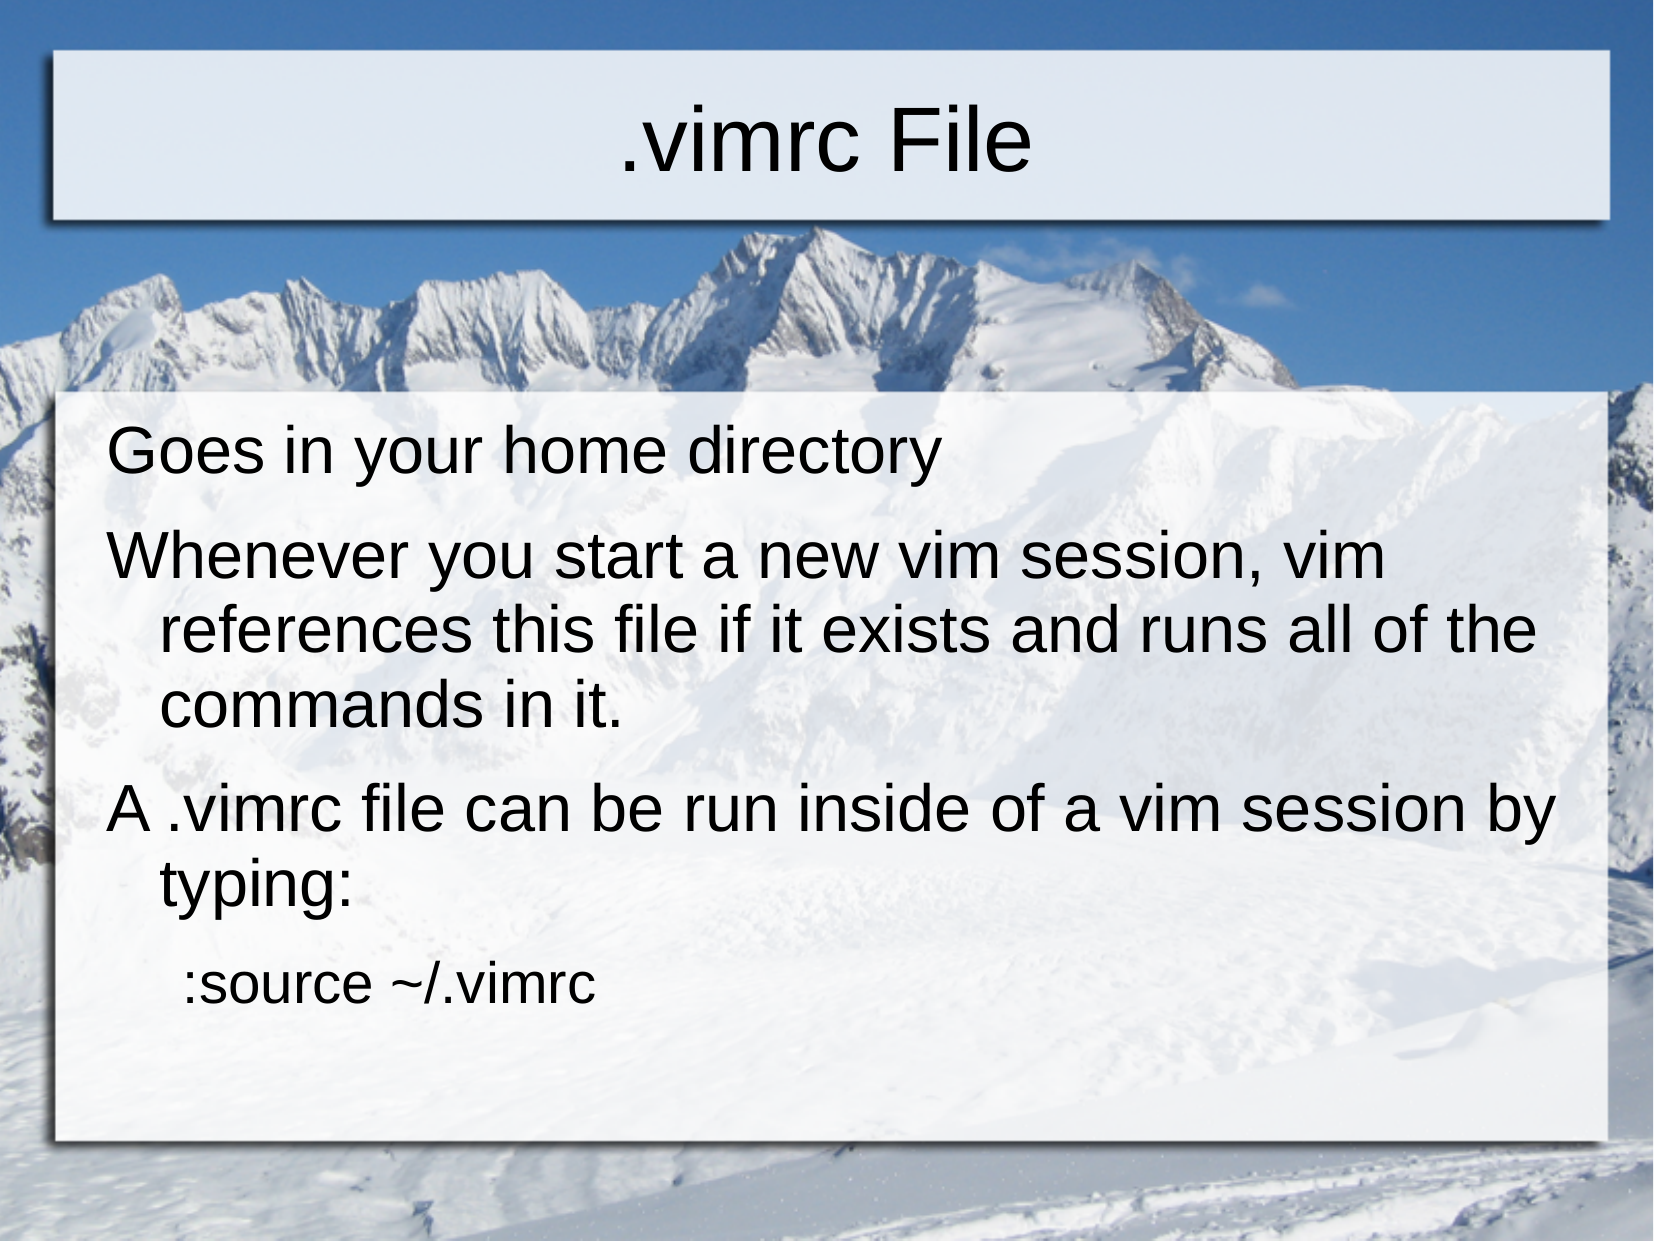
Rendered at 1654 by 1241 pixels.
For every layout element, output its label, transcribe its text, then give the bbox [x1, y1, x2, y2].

list Goes in your home directory Whenever you start a new vim session, vim references this file if it exists and runs all of the commands in it. A .vimrc file can be run inside of a vim session by typing: :source ~/.vimrc [88, 413, 1571, 1126]
title .vimrc File [58, 61, 1594, 219]
picture [0, 0, 1654, 1241]
